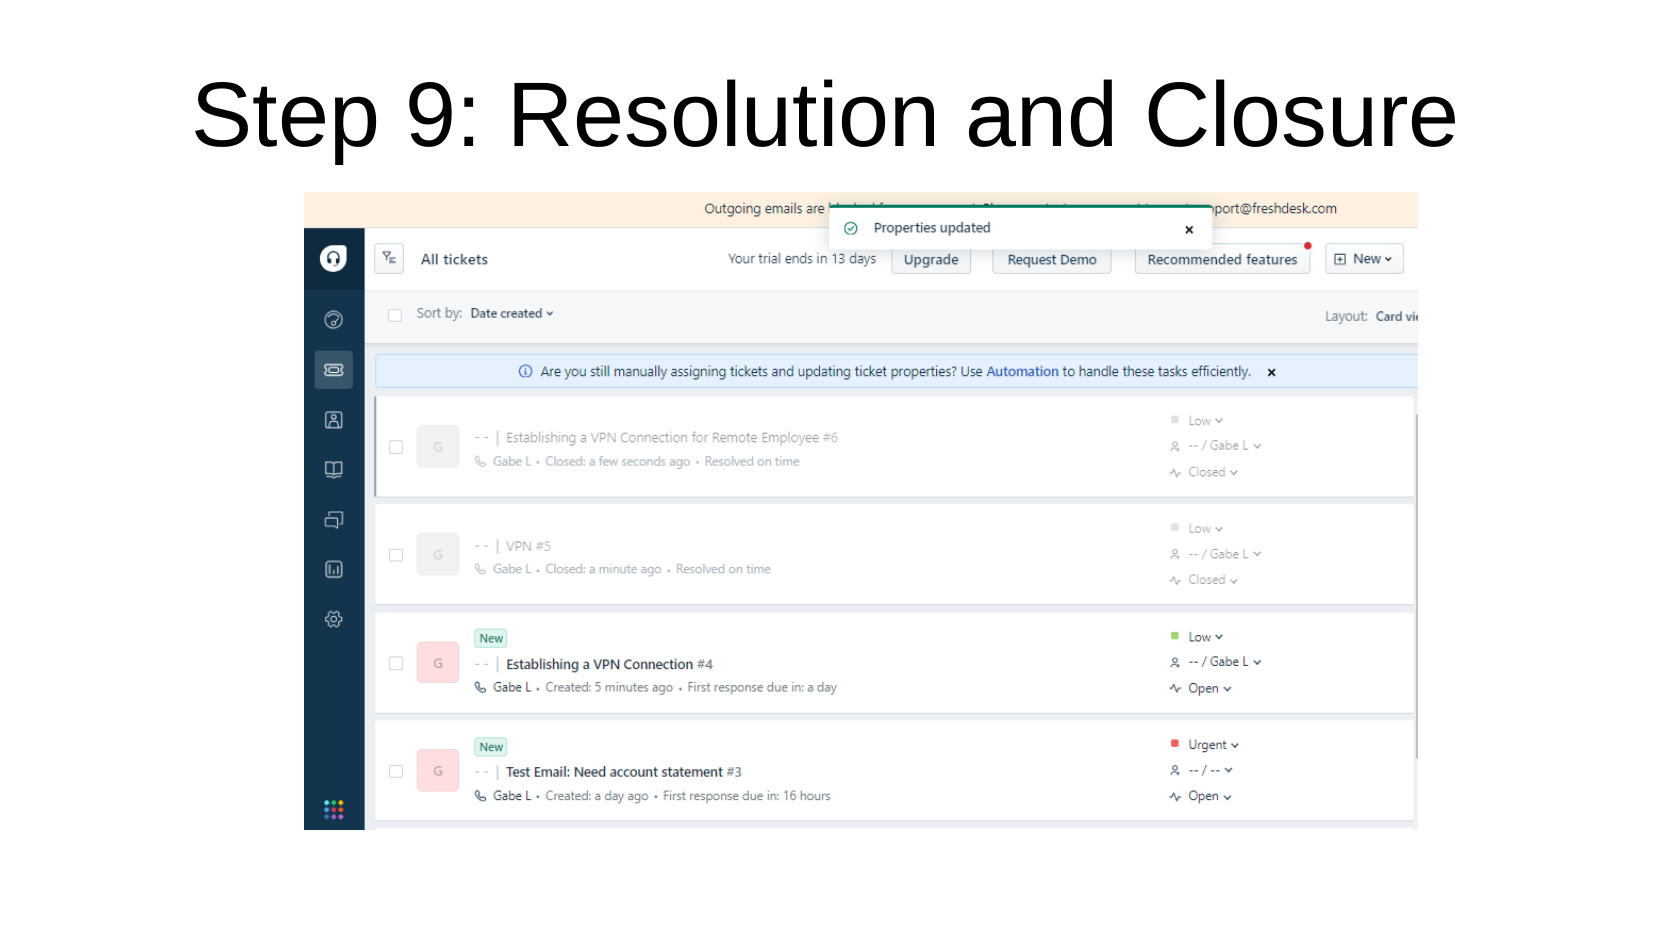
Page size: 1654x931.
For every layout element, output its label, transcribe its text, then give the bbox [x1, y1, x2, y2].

title Step 9: Resolution and Closure [82, 37, 1571, 193]
picture [304, 192, 1418, 830]
